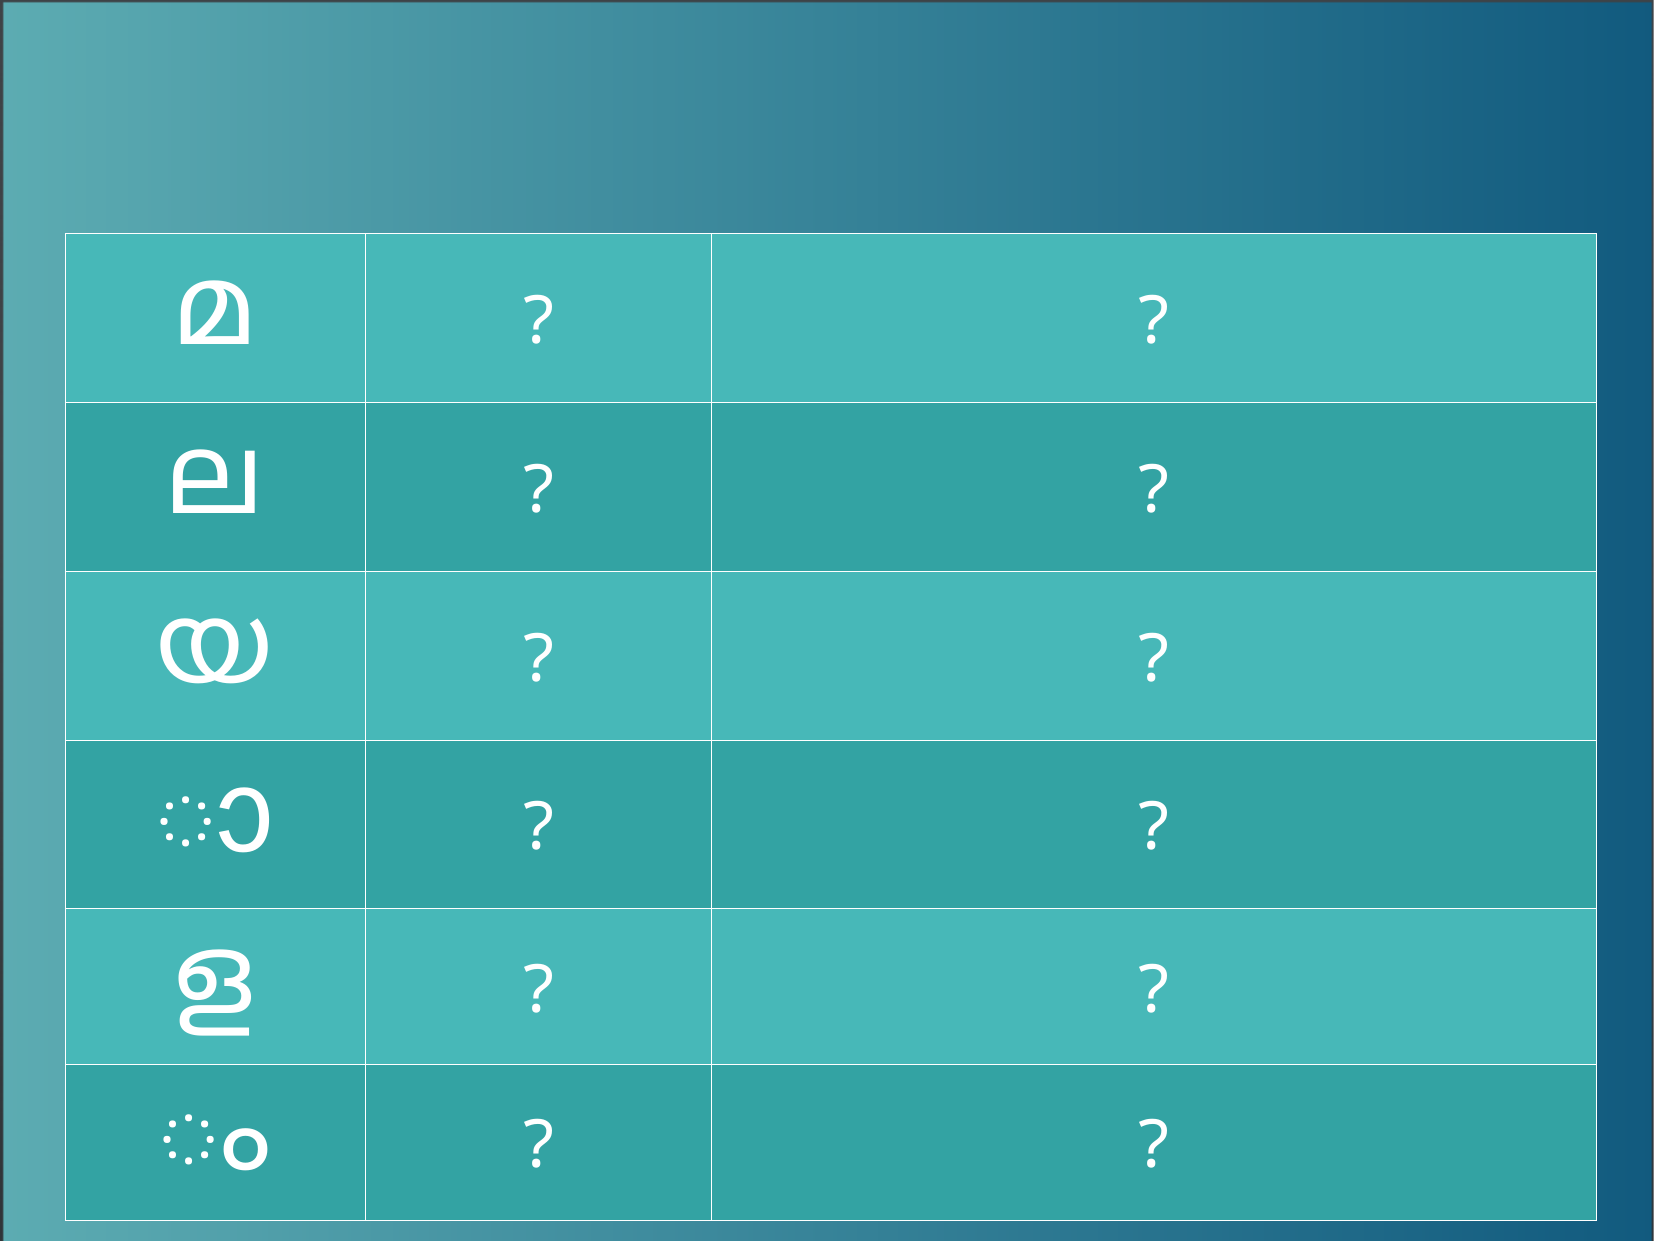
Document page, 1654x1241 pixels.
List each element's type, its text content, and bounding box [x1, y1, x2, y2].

table_cell ? [366, 1065, 711, 1220]
table_cell ? [366, 403, 711, 571]
table_cell ? [712, 403, 1596, 571]
table_cell യ [66, 572, 365, 740]
picture [0, 0, 1654, 1241]
table_header ? [366, 234, 711, 402]
table_cell ? [712, 741, 1596, 908]
table_cell ? [366, 741, 711, 908]
table_cell ? [366, 909, 711, 1064]
subtitle മലയാളം [59, 0, 1548, 298]
table_cell ള [66, 909, 365, 1064]
table_cell ാ [66, 741, 365, 908]
table_cell ം [66, 1065, 365, 1220]
table_header ? [712, 234, 1596, 402]
table_cell ല [66, 403, 365, 571]
table_cell ? [366, 572, 711, 740]
table_header മ [66, 234, 365, 402]
table_cell ? [712, 572, 1596, 740]
table_cell ? [712, 1065, 1596, 1220]
table_cell ? [712, 909, 1596, 1064]
